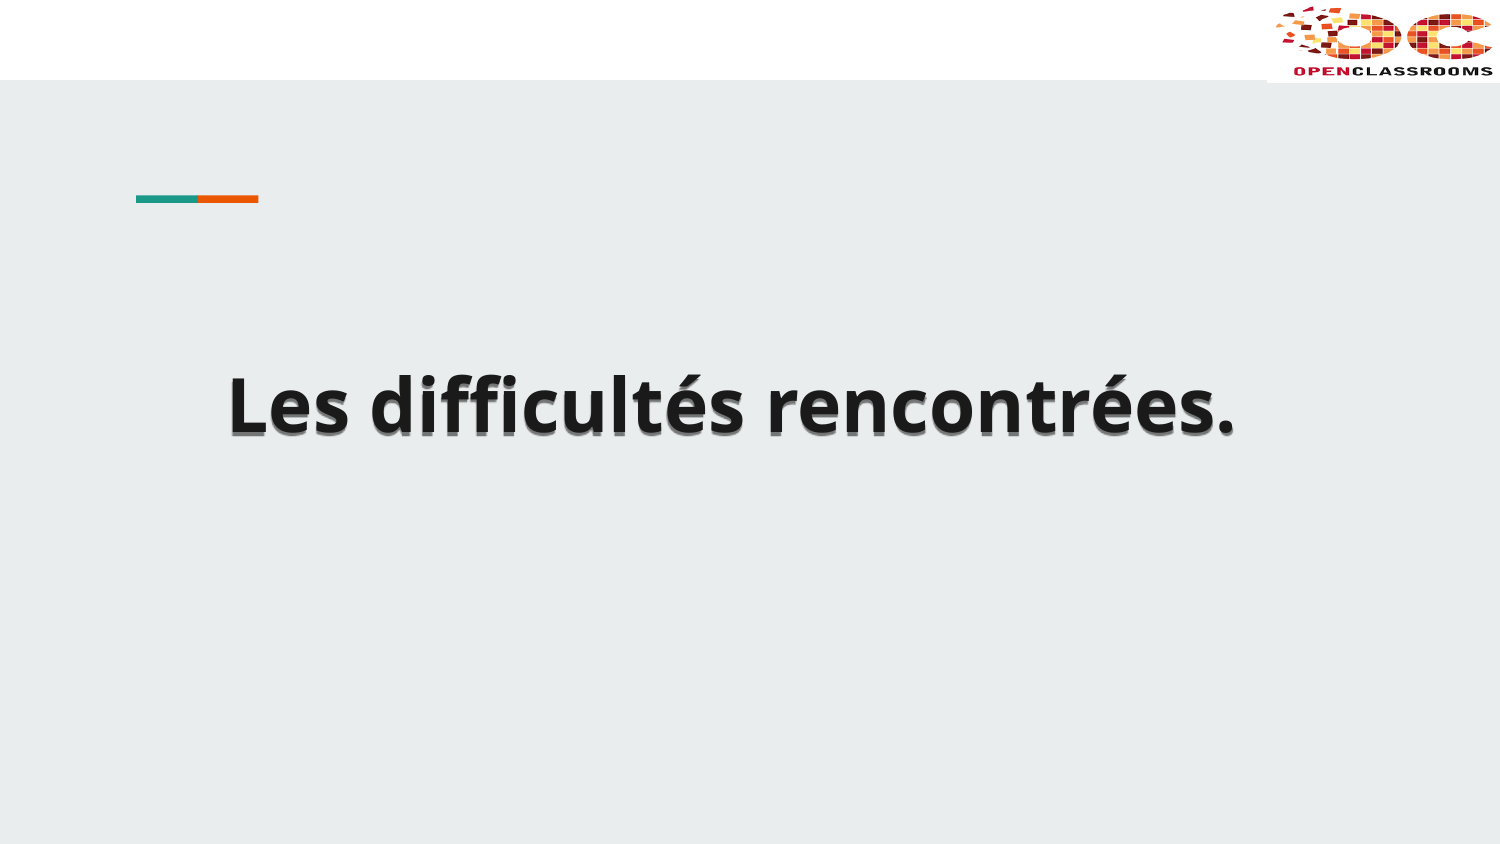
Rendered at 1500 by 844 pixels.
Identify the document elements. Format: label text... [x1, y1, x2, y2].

title Les difficultés rencontrées. [83, 342, 1401, 617]
picture [1267, 0, 1500, 83]
